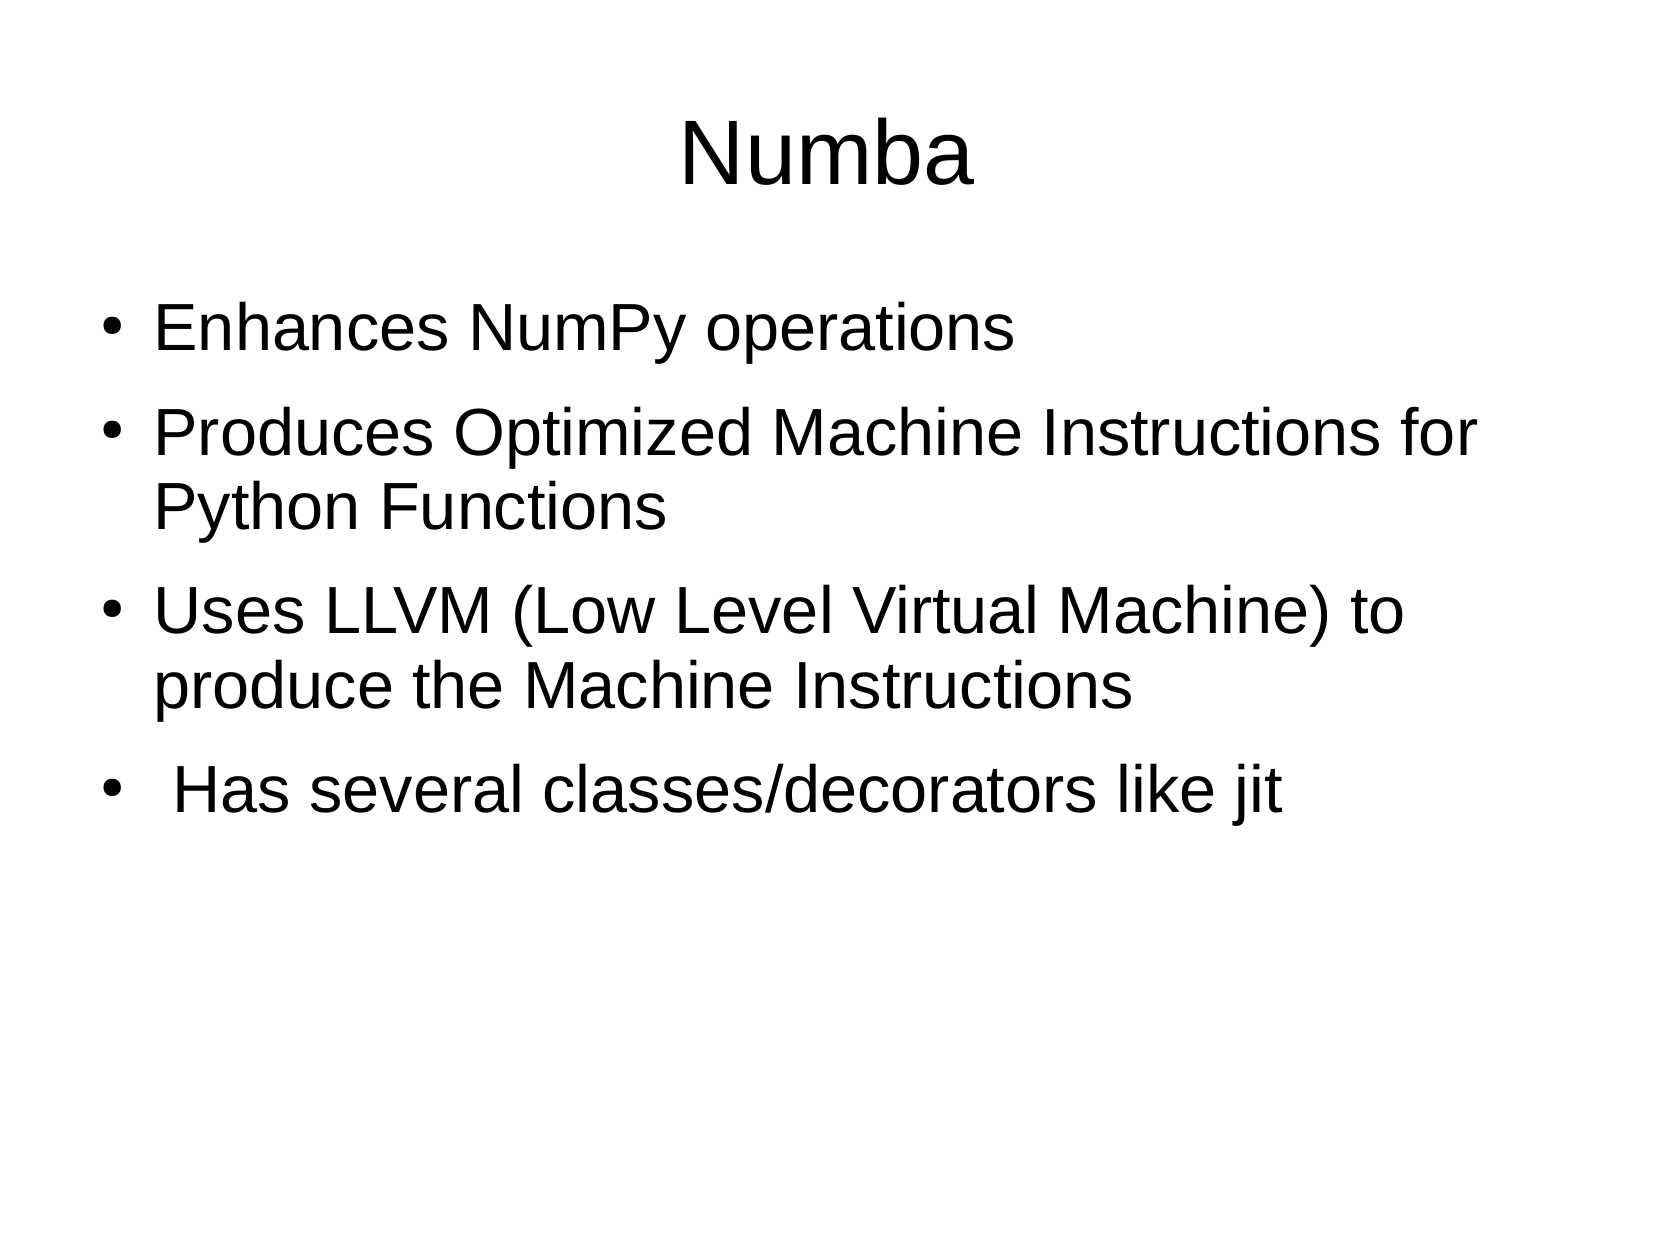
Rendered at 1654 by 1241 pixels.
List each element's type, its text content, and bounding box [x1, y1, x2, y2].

title Numba [82, 49, 1571, 257]
list Enhances NumPy operations Produces Optimized Machine Instructions for Python Functions Uses LLVM (Low Level Virtual Machine) to produce the Machine Instructions Has several classes/decorators like jit [82, 290, 1571, 1010]
